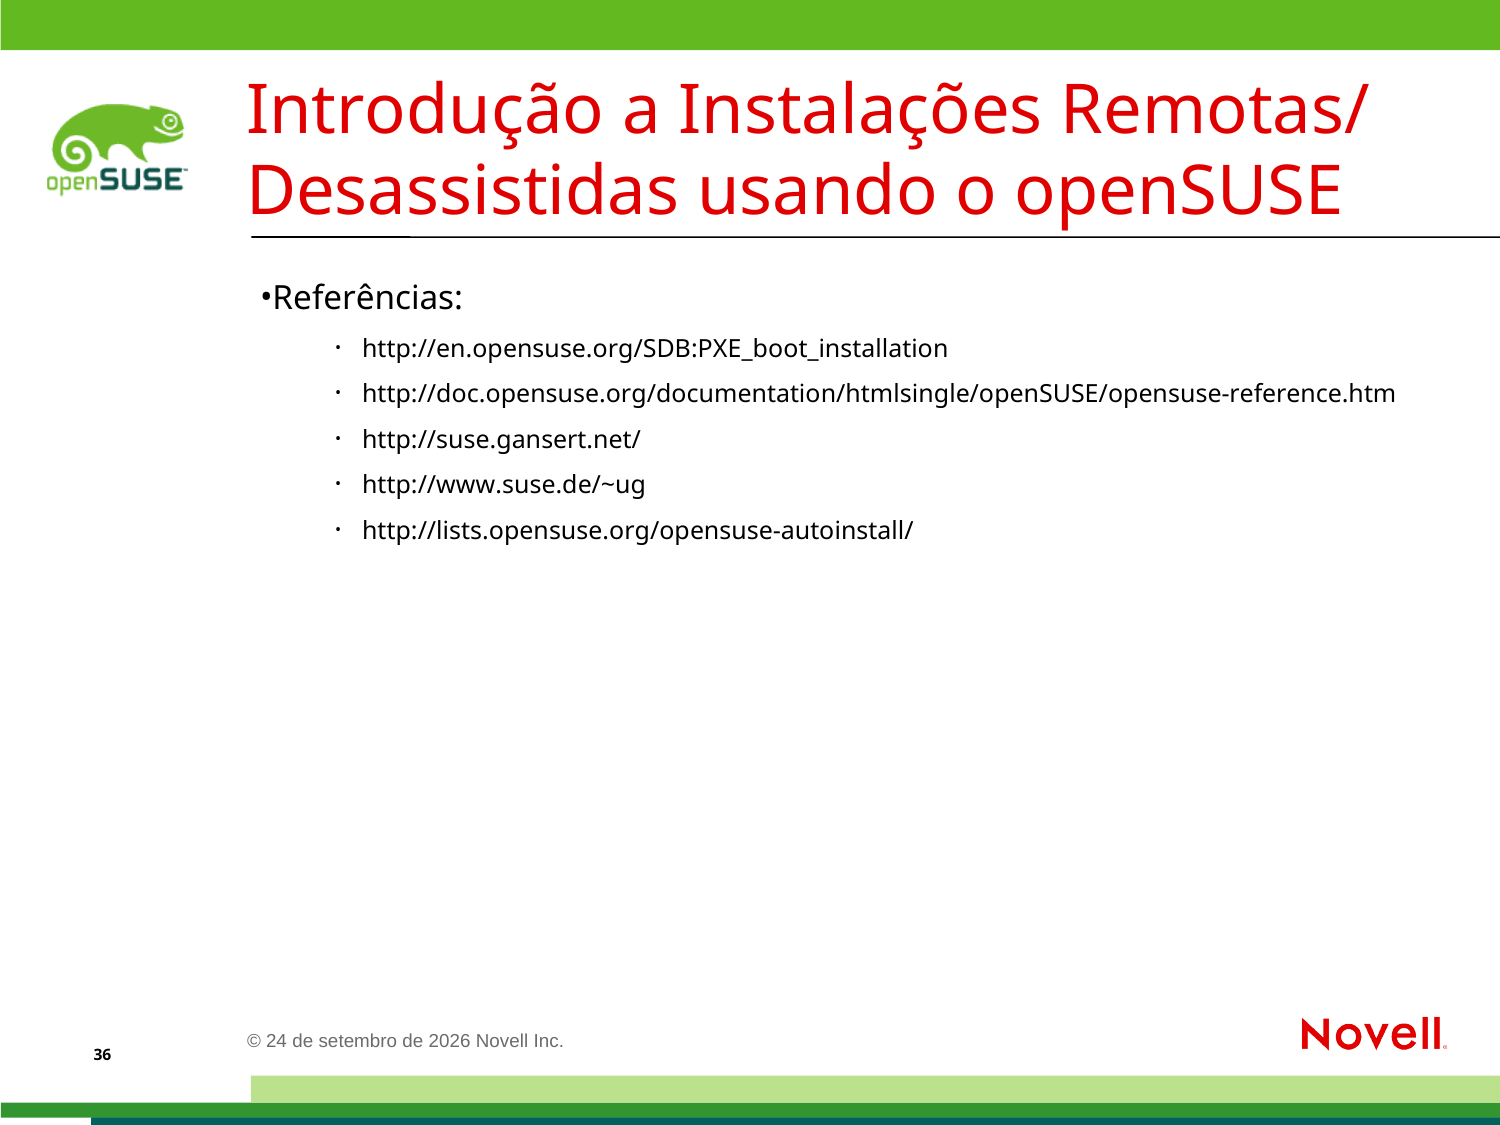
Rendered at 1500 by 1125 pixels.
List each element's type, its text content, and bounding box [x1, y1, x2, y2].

picture [47, 104, 188, 197]
picture [1295, 1026, 1453, 1056]
list Referências: http://en.opensuse.org/SDB:PXE_boot_installation http://doc.opensuse.org/documentation/htmlsingle/openSUSE/opensuse-reference.htm http://suse.gansert.net/ http://www.suse.de/~ug http://lists.opensuse.org/opensuse-autoinstall/ [245, 267, 1458, 1026]
title Introdução a Instalações Remotas/ Desassistidas usando o openSUSE [246, 60, 1409, 239]
